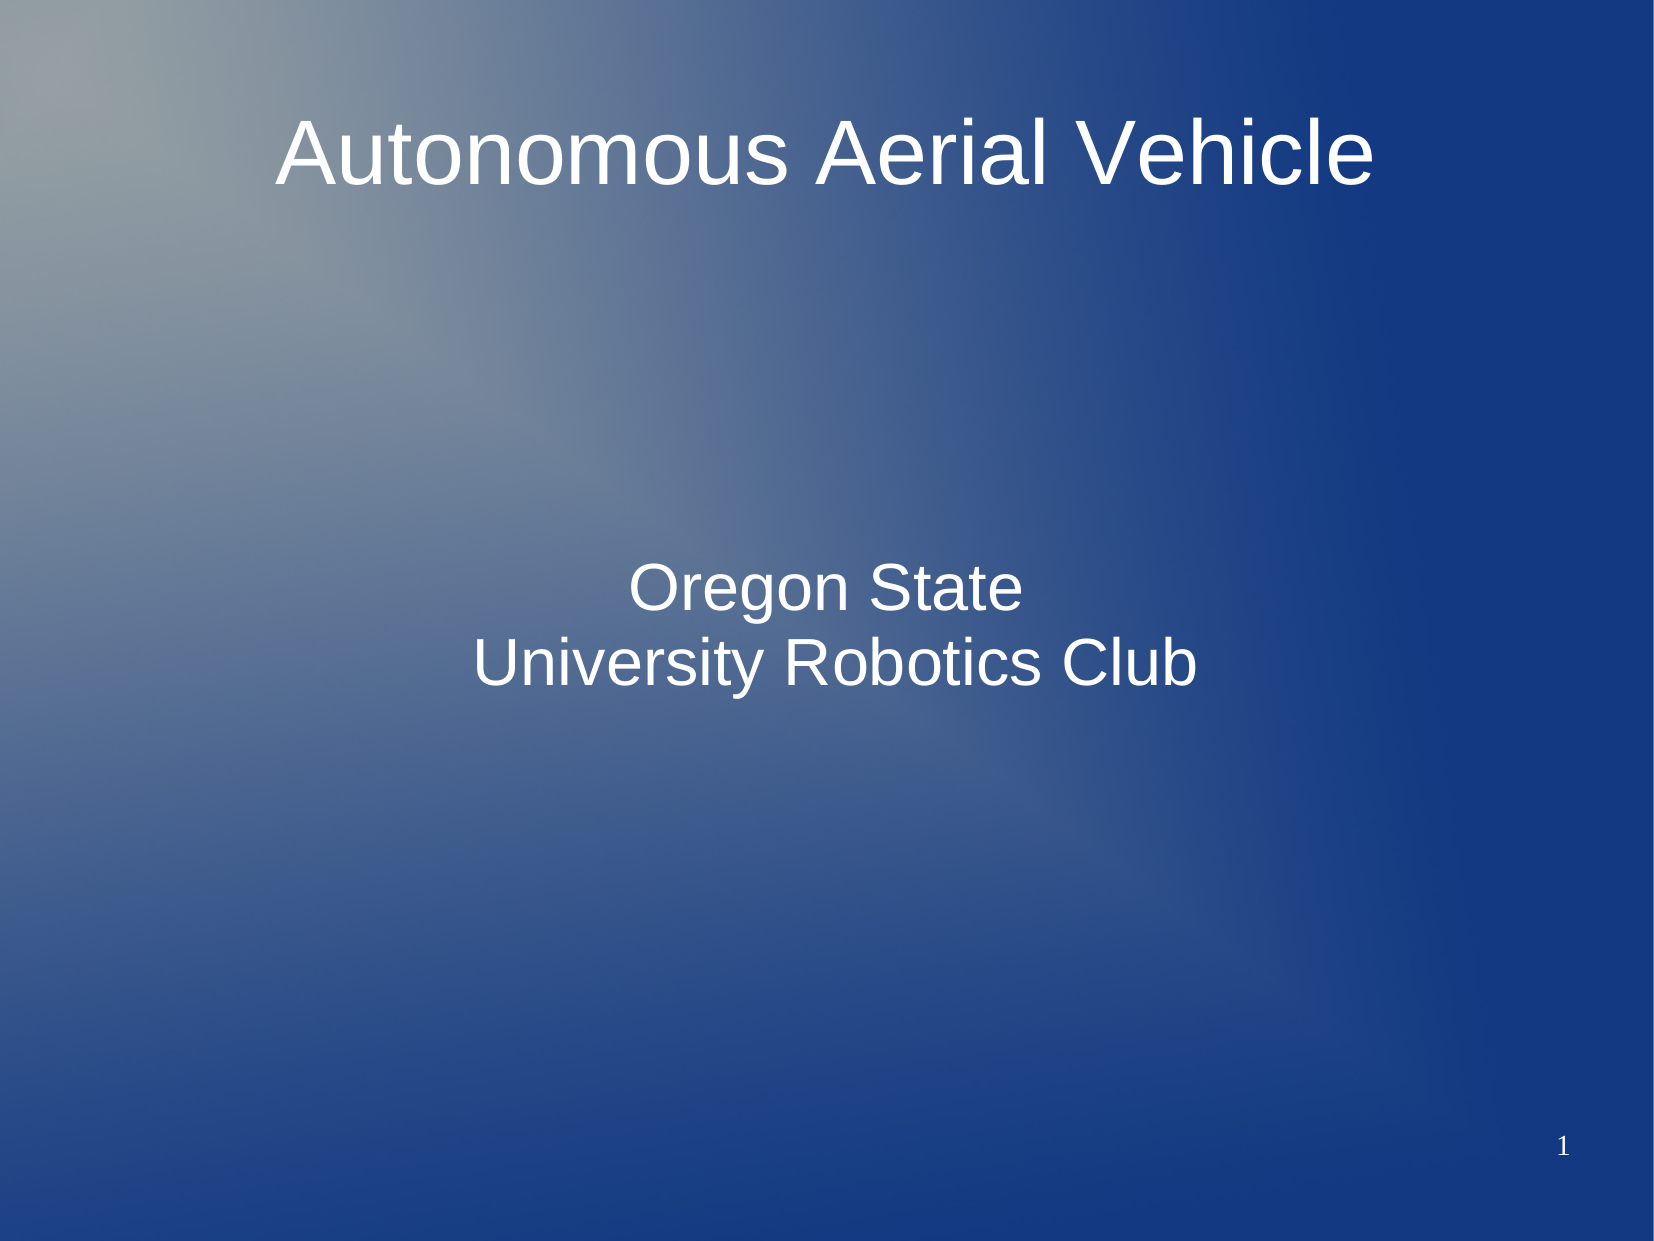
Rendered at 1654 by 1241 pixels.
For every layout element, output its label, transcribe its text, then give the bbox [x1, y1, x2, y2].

picture [0, 0, 1654, 1241]
title Autonomous Aerial Vehicle [82, 49, 1571, 257]
subtitle Oregon State University Robotics Club [82, 290, 1571, 1109]
